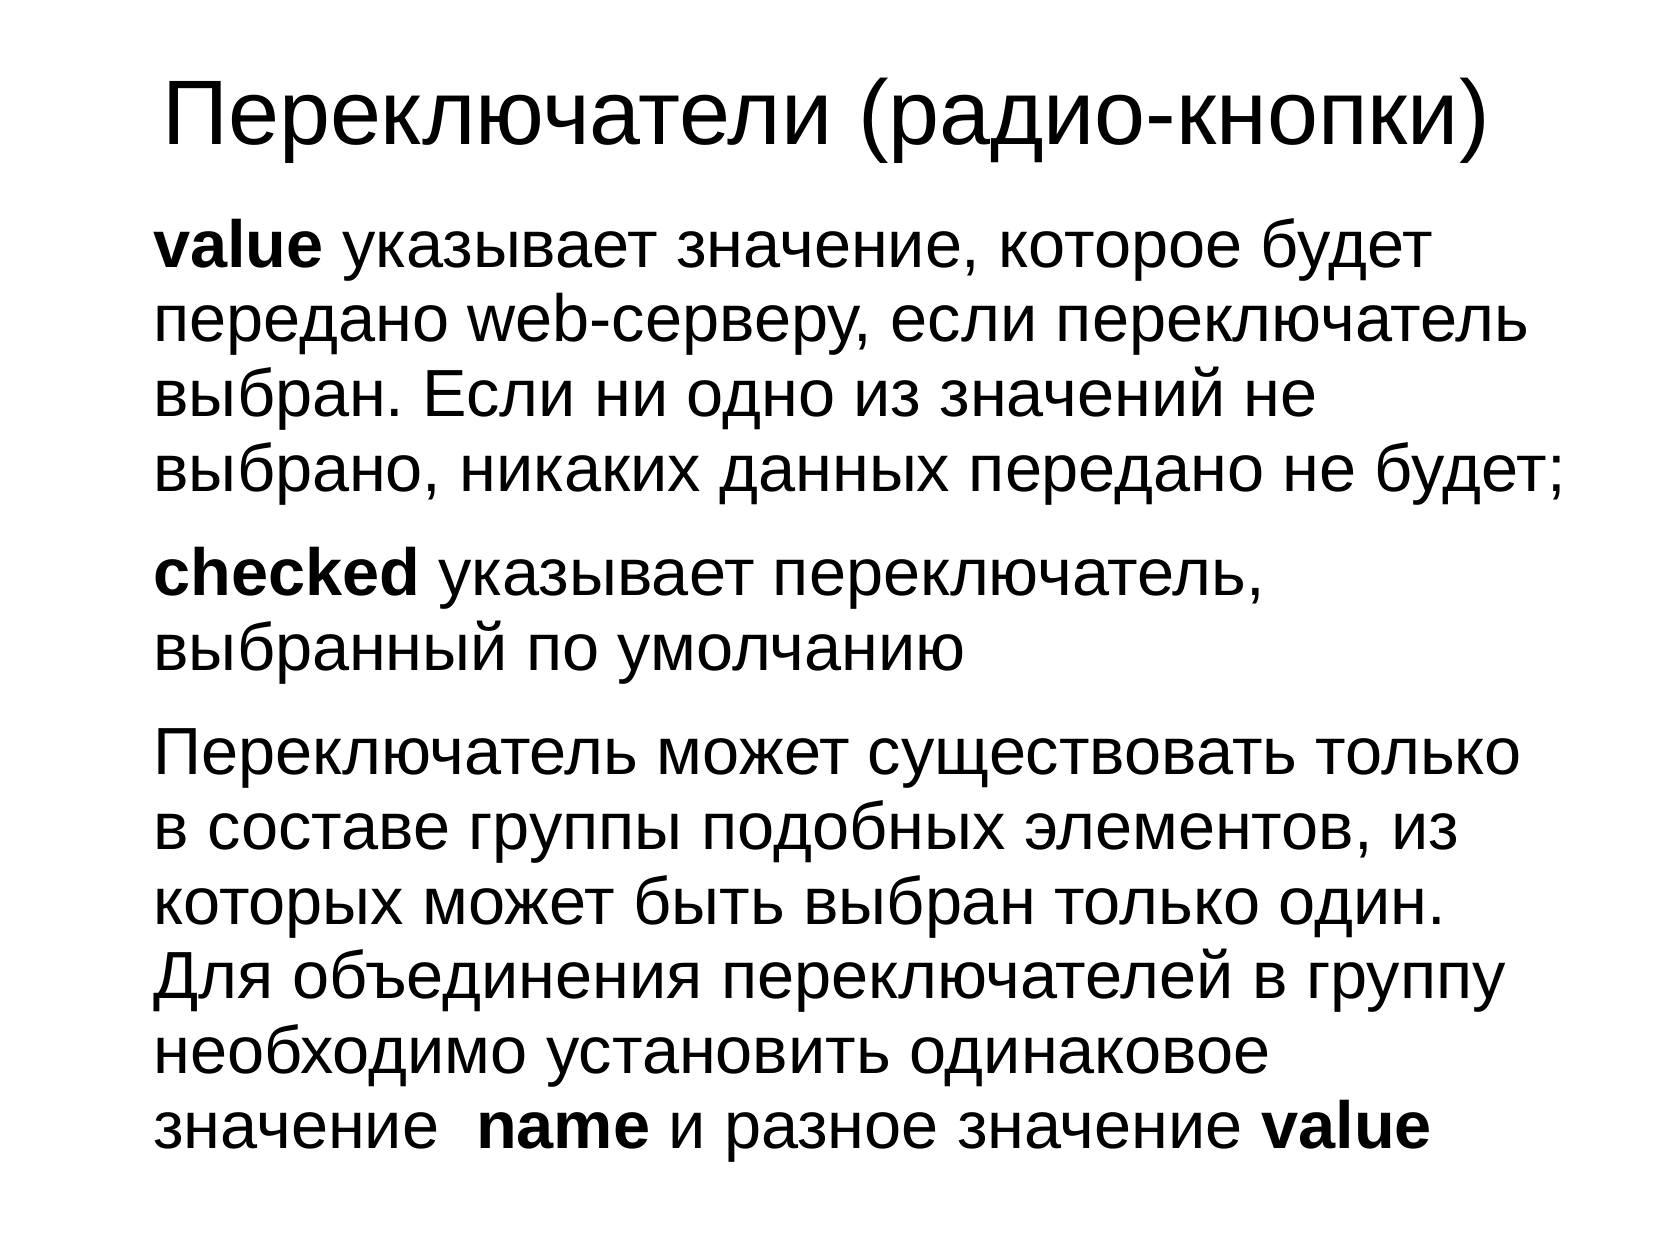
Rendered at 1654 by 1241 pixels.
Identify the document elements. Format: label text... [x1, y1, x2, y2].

title Переключатели (радио-кнопки) [82, 49, 1571, 178]
list value указывает значение, которое будет передано web-серверу, если переключатель выбран. Если ни одно из значений не выбрано, никаких данных передано не будет; checked указывает переключатель, выбранный по умолчанию Переключатель может существовать только в составе группы подобных элементов, из которых может быть выбран только один. Для объединения переключателей в группу необходимо установить одинаковое значение name и разное значение value [82, 206, 1571, 1163]
